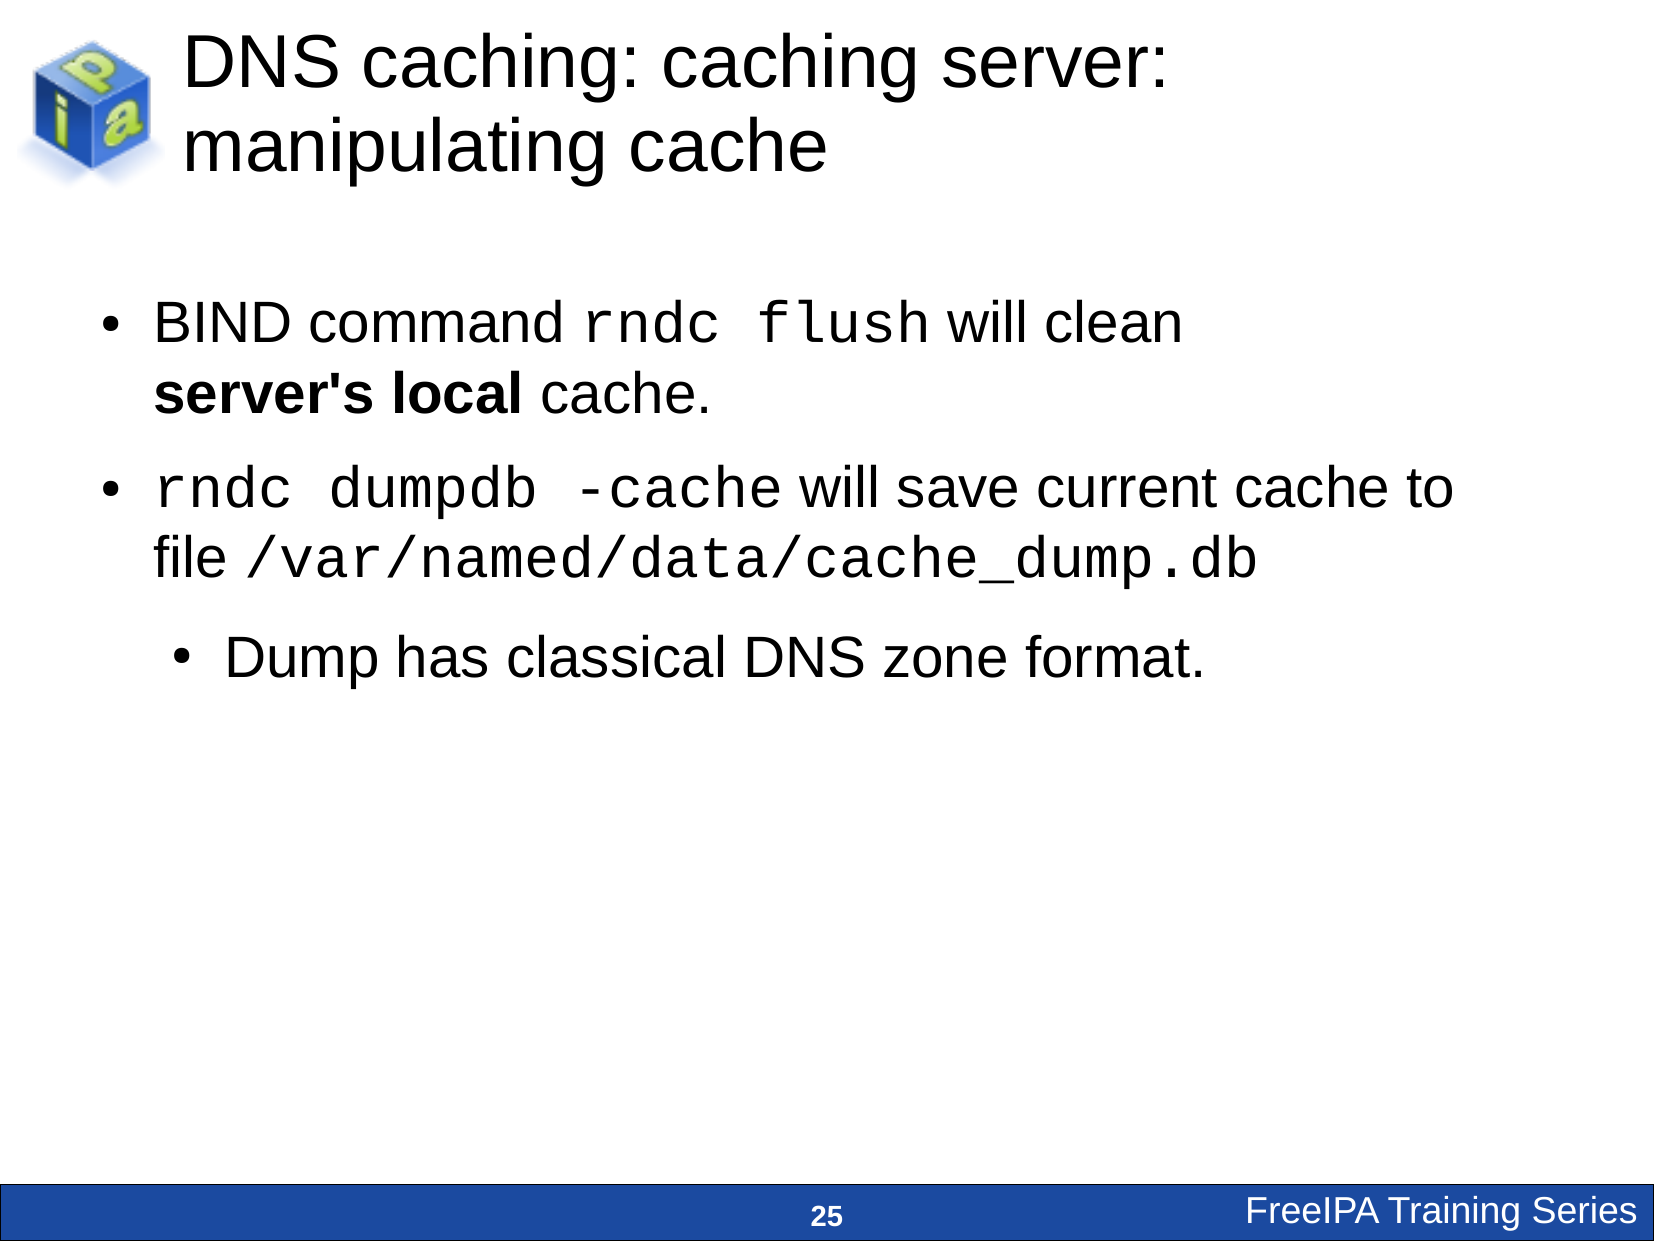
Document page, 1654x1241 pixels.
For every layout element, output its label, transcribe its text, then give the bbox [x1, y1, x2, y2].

list BIND command rndc flush will clean server's local cache. rndc dumpdb -cache will save current cache to file /var/named/data/cache_dump.db Dump has classical DNS zone format. [82, 290, 1618, 1010]
picture [17, 34, 165, 193]
title DNS caching: caching server: manipulating cache [182, 19, 1579, 188]
